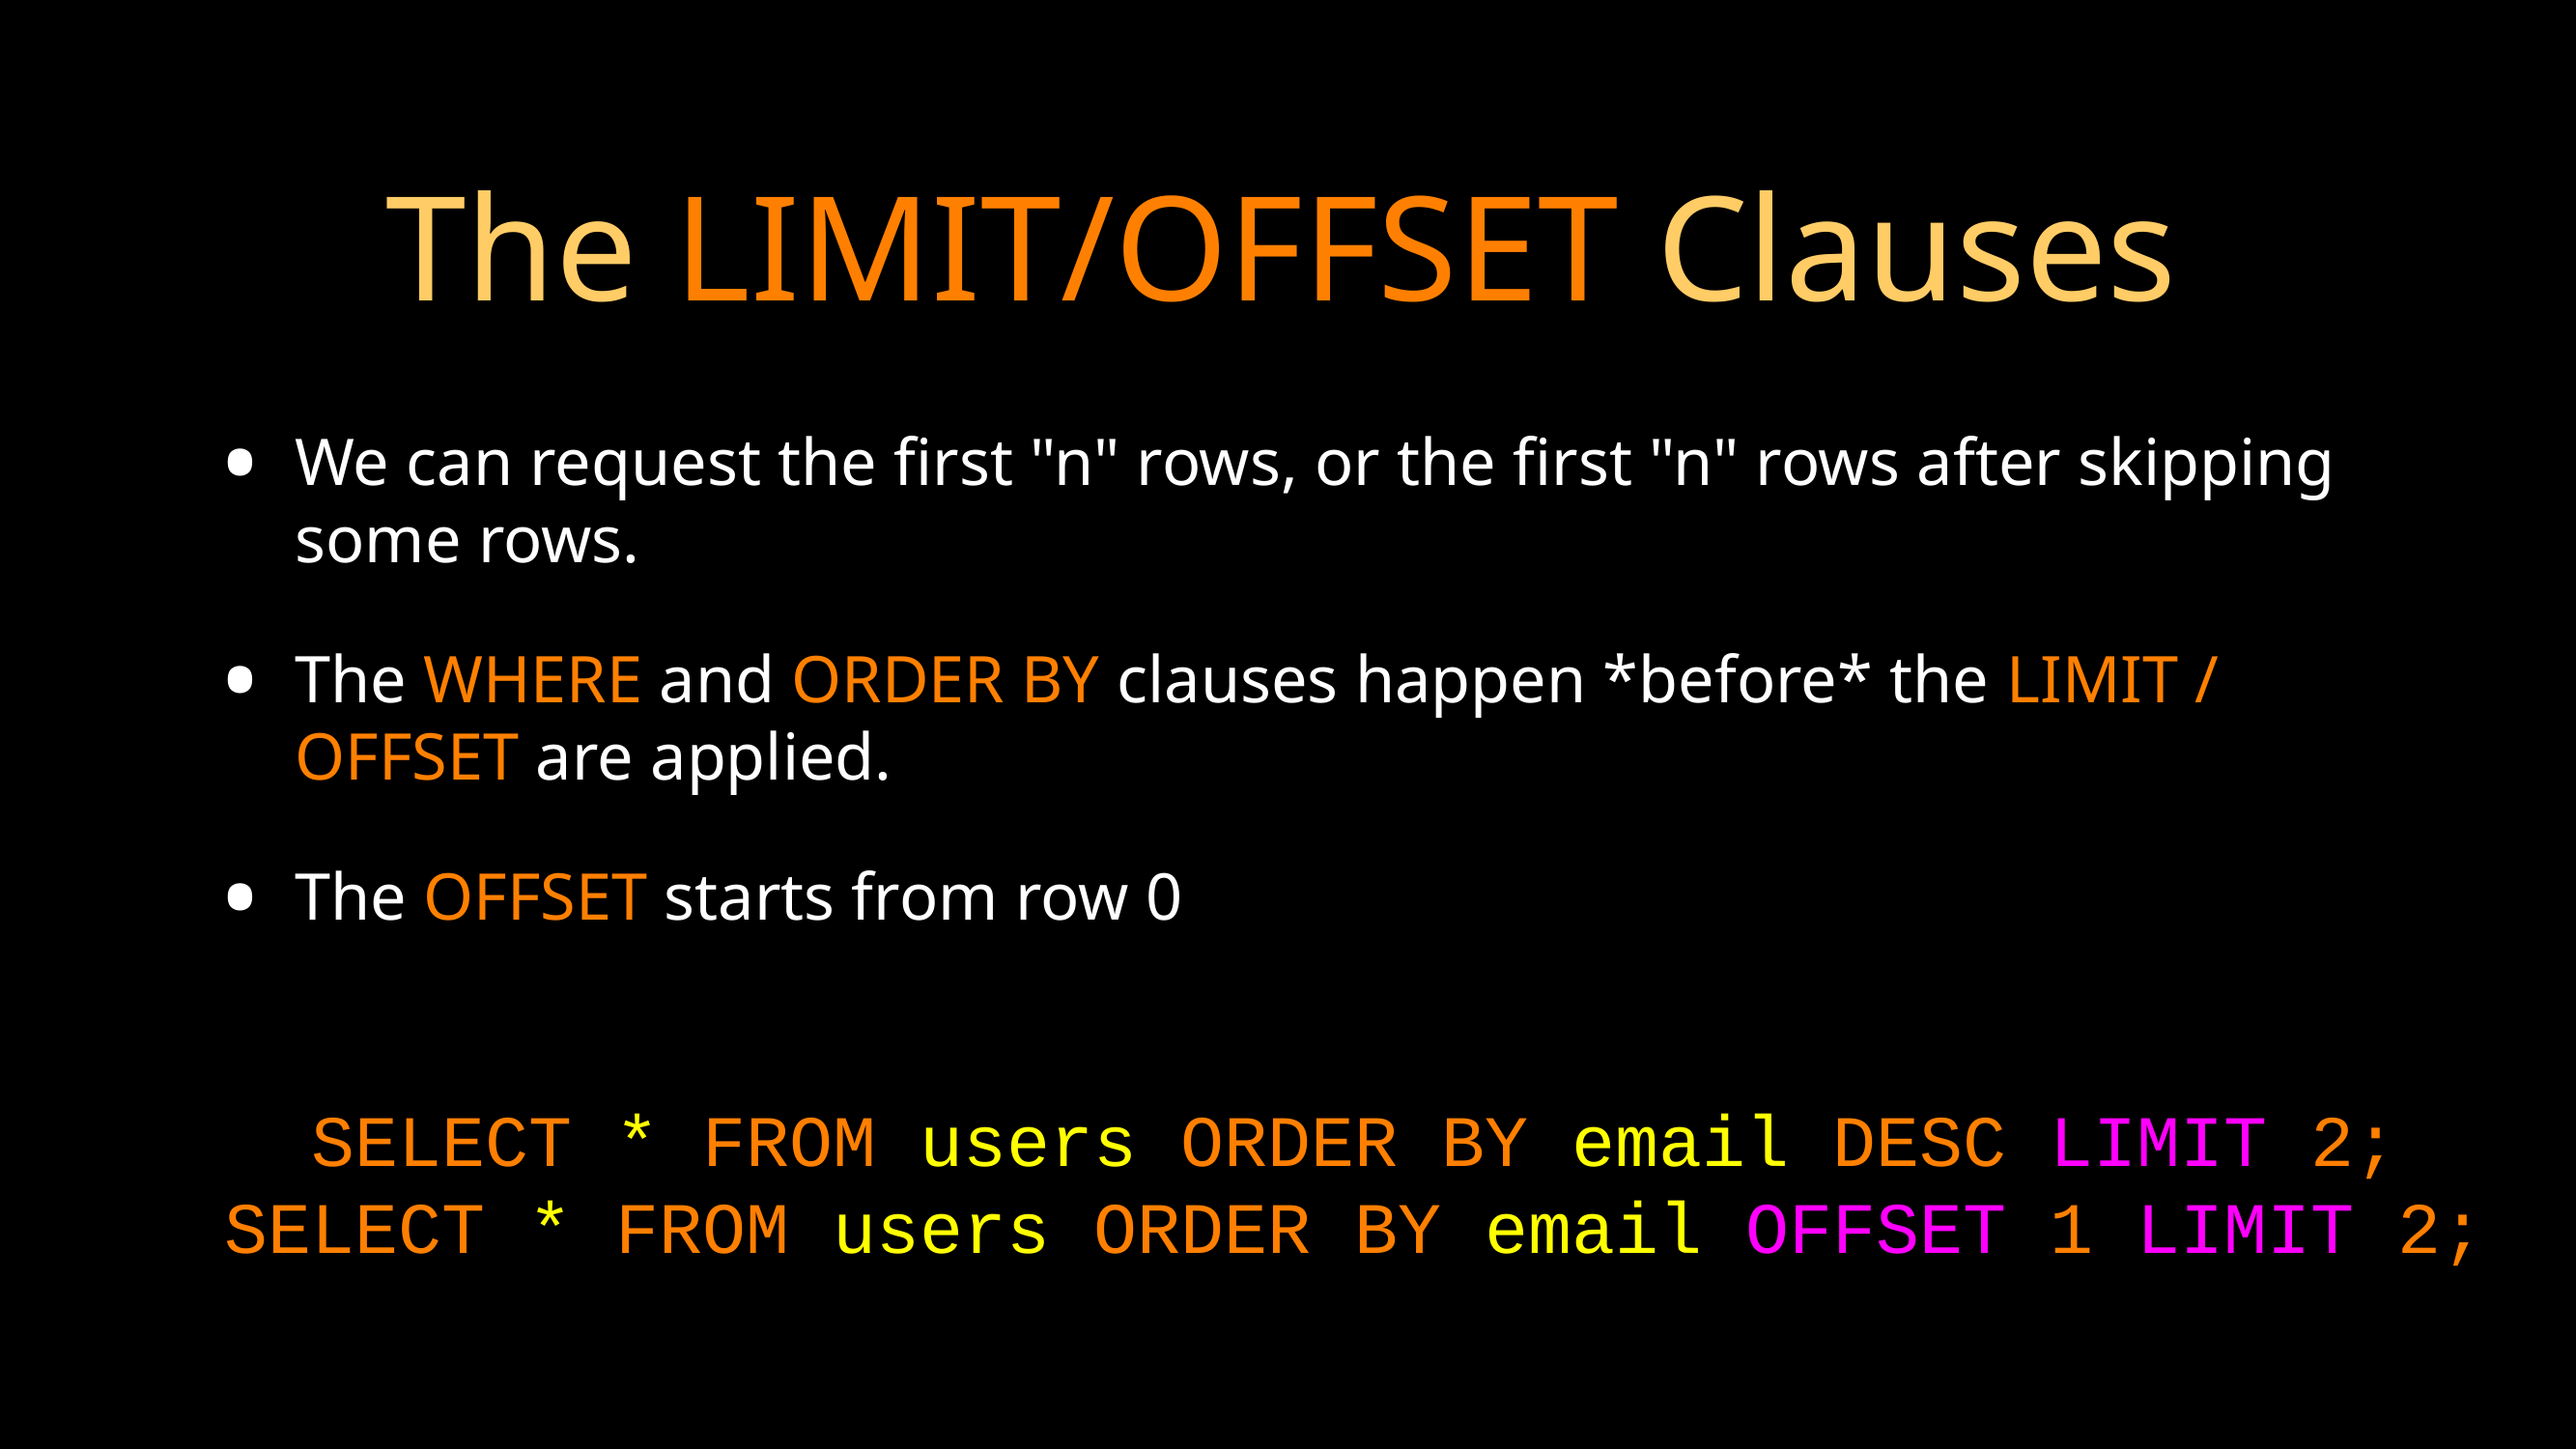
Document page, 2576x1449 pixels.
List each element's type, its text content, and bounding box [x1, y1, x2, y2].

title The LIMIT/OFFSET Clauses [177, 60, 2386, 425]
list We can request the first "n" rows, or the first "n" rows after skipping some rows. The WHERE and ORDER BY clauses happen *before* the LIMIT / OFFSET are applied. The OFFSET starts from row 0 [183, 412, 2392, 943]
text_box SELECT * FROM users ORDER BY email DESC LIMIT 2; SELECT * FROM users ORDER BY email OFFSET 1 LIMIT 2; [189, 1086, 2520, 1276]
